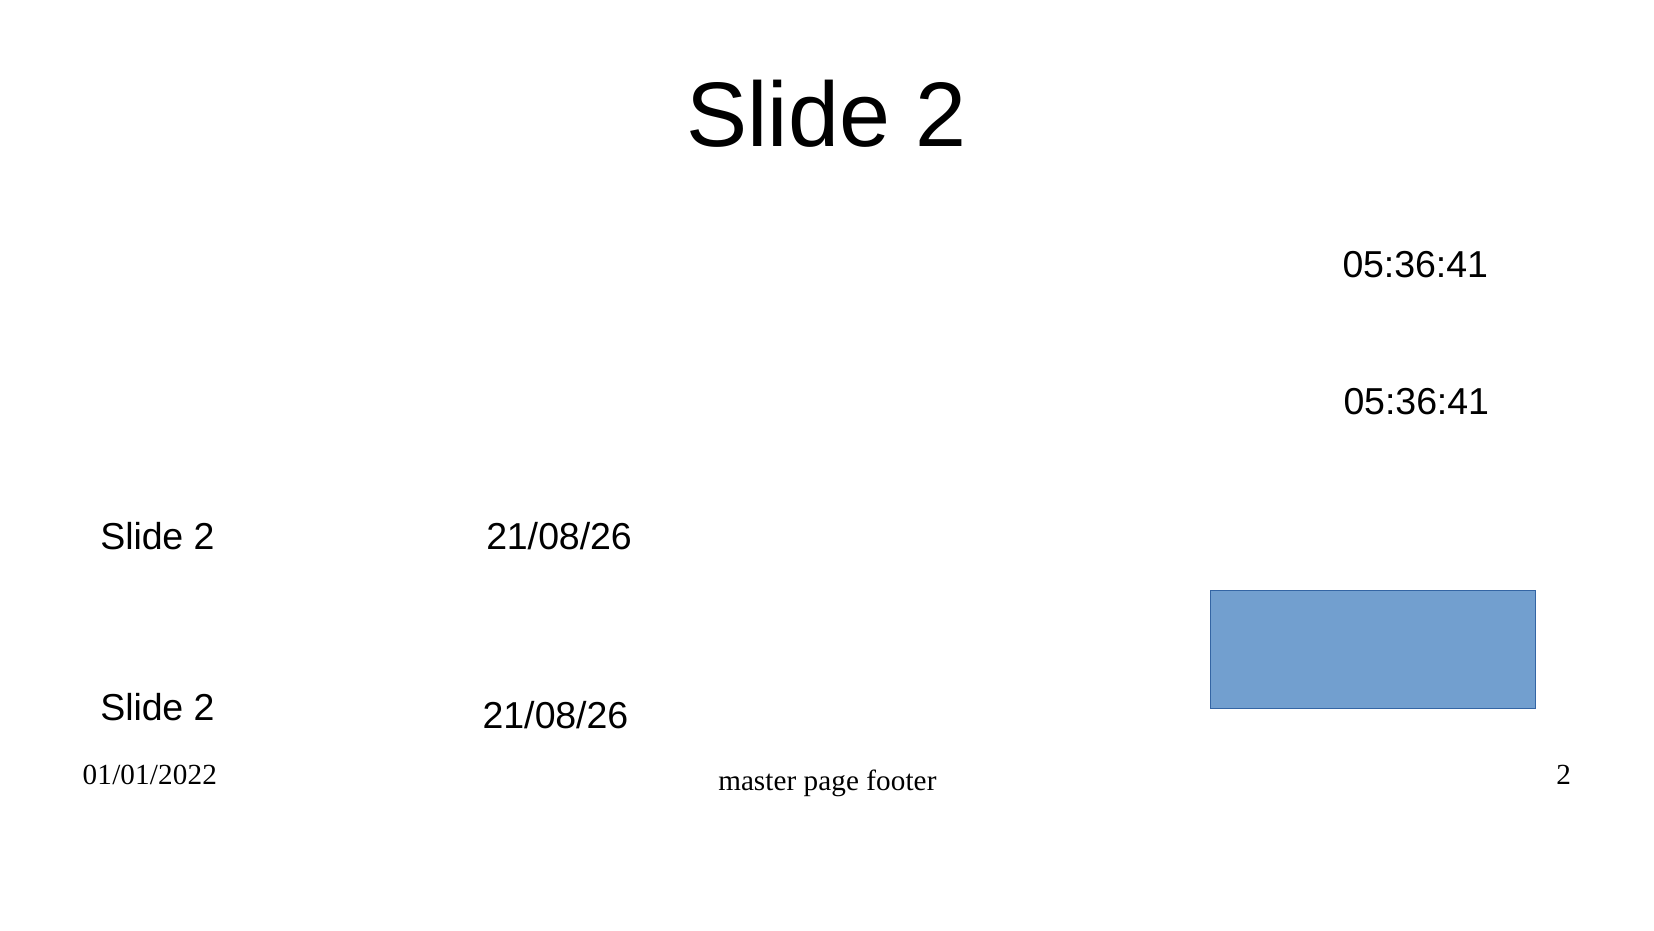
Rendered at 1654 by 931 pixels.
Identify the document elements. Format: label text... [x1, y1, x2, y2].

title Slide 2 [82, 37, 1571, 193]
